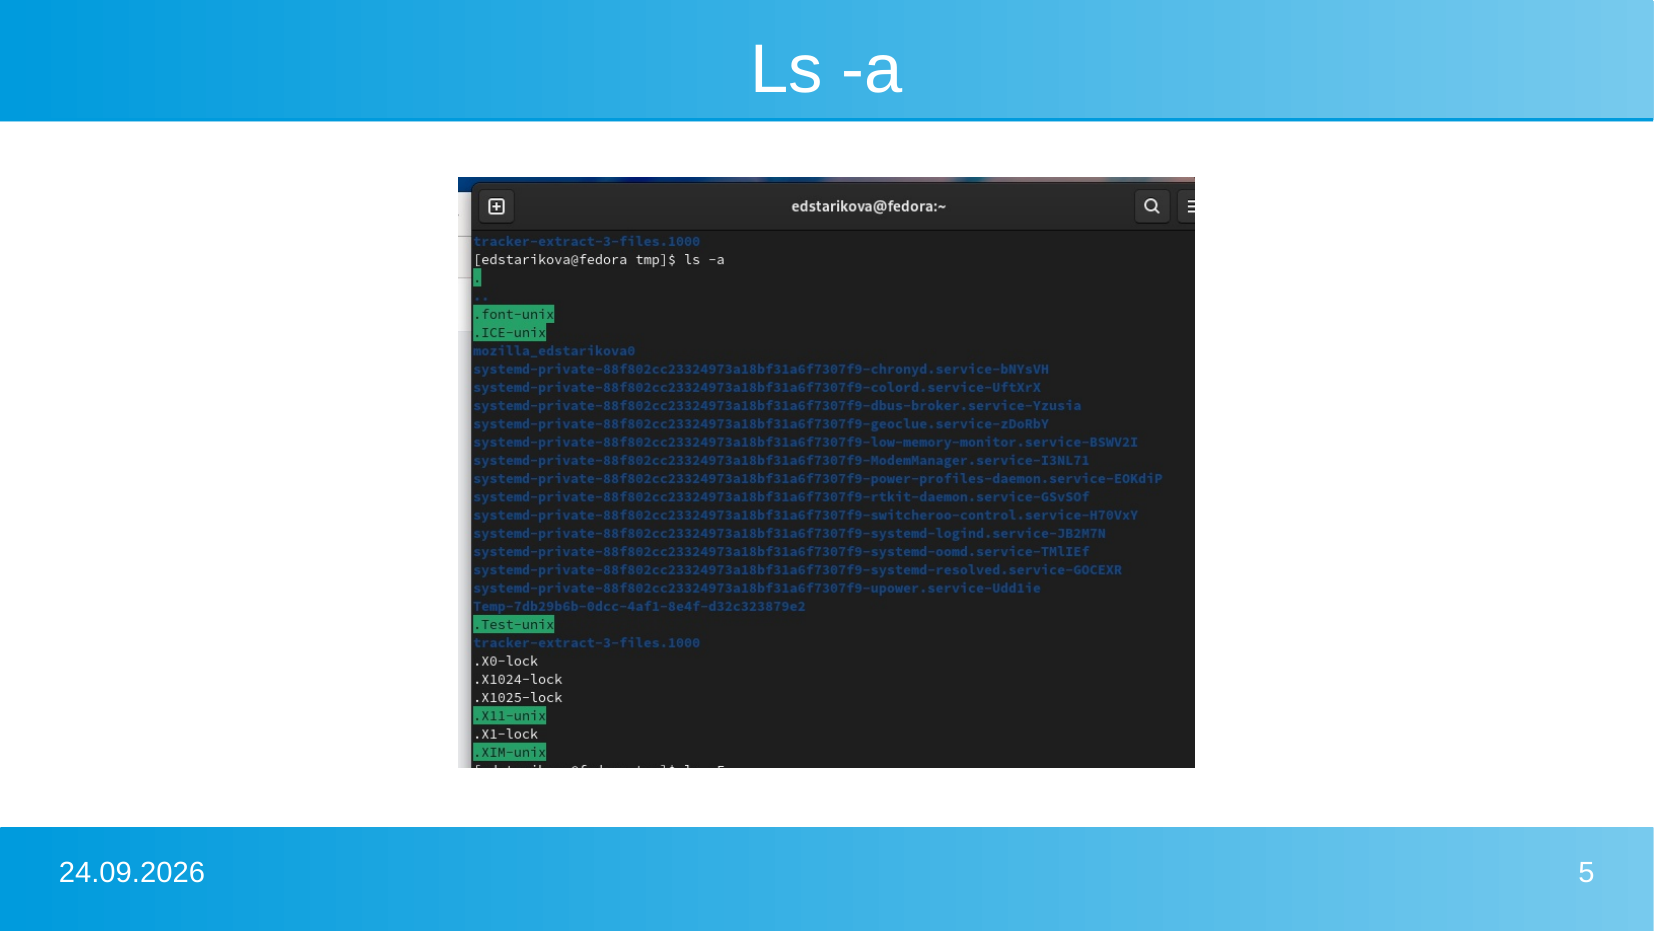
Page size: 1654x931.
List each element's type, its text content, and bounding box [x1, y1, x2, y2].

title Ls -a [59, 29, 1595, 108]
picture [458, 177, 1195, 768]
